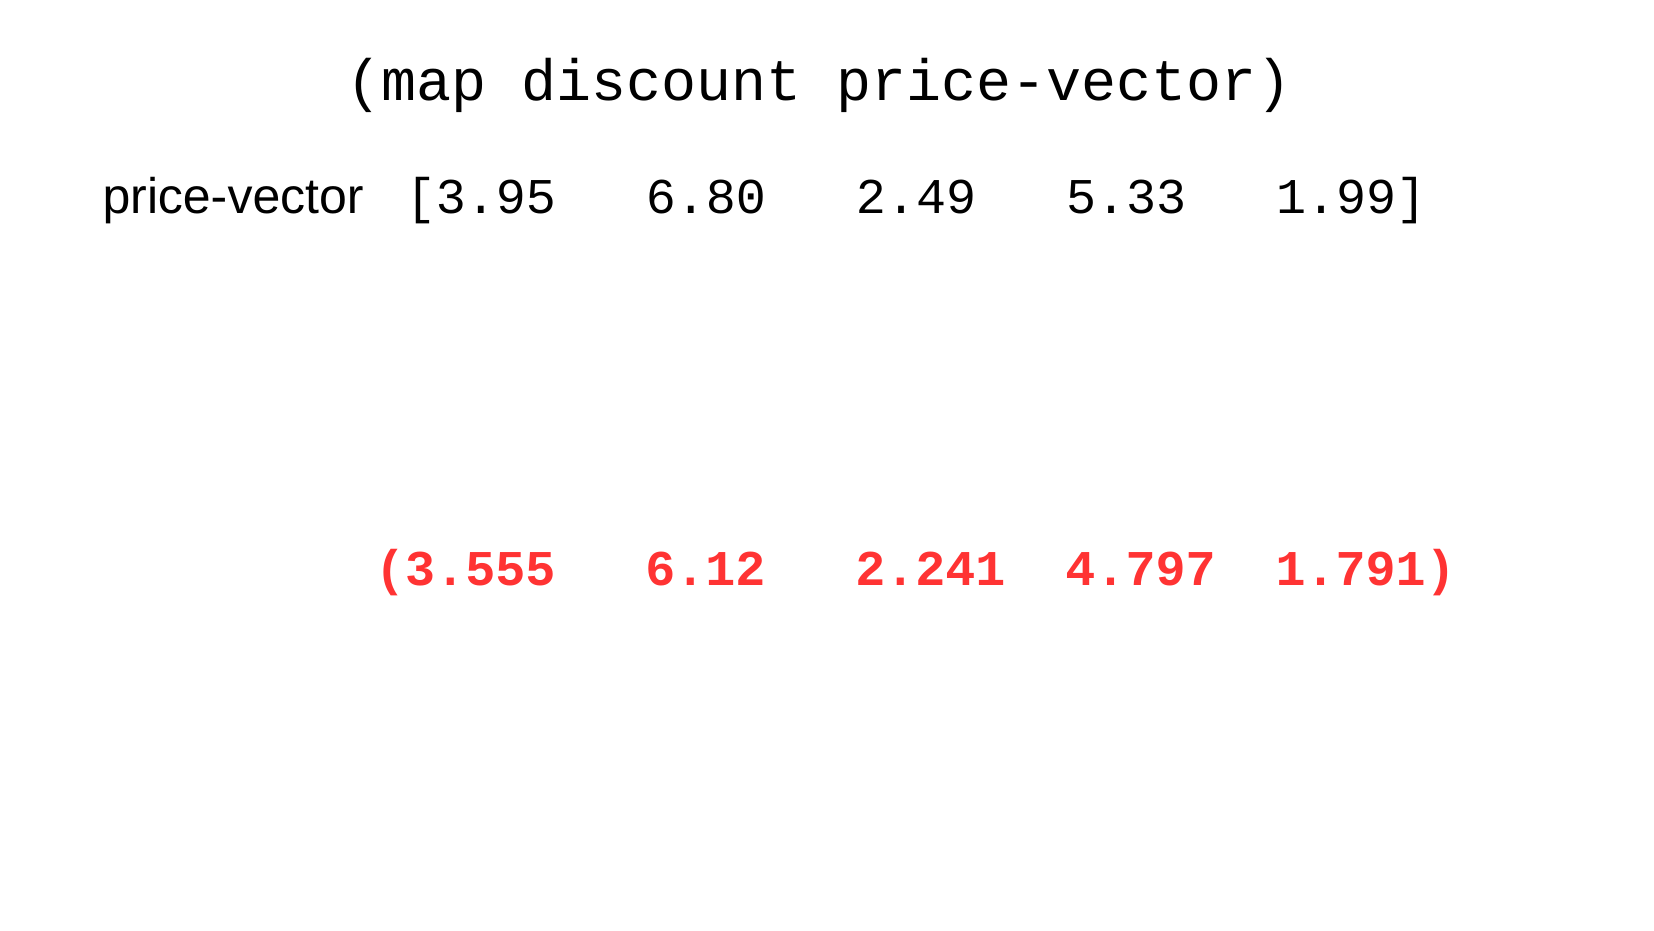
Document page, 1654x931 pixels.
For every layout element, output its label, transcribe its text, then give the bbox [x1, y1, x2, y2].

text_box price-vector [3.95 6.80 2.49 5.33 1.99] [87, 160, 1471, 241]
text_box (map discount price-vector) [331, 45, 1322, 126]
text_box (3.555 6.12 2.241 4.797 1.791) [360, 535, 1561, 616]
